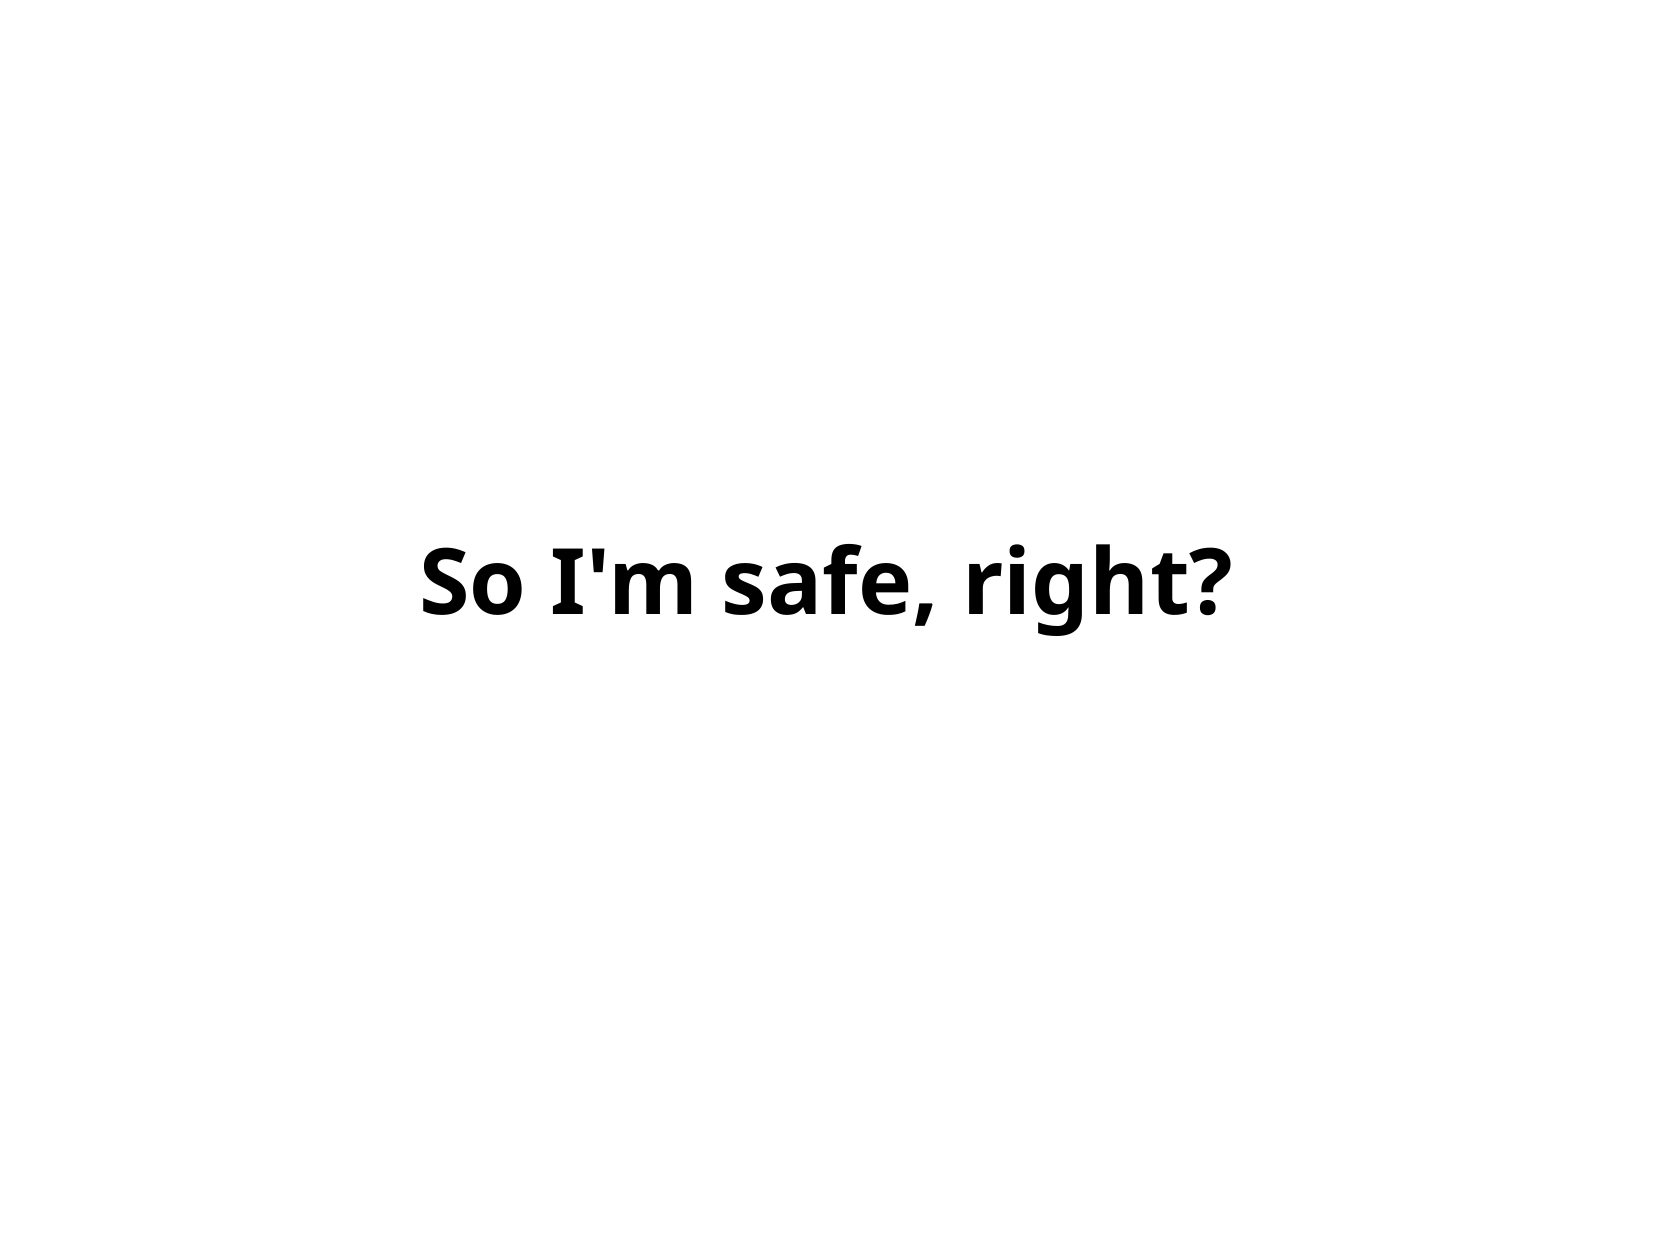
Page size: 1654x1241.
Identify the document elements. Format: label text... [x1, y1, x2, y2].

subtitle So I'm safe, right? [82, 49, 1571, 1109]
